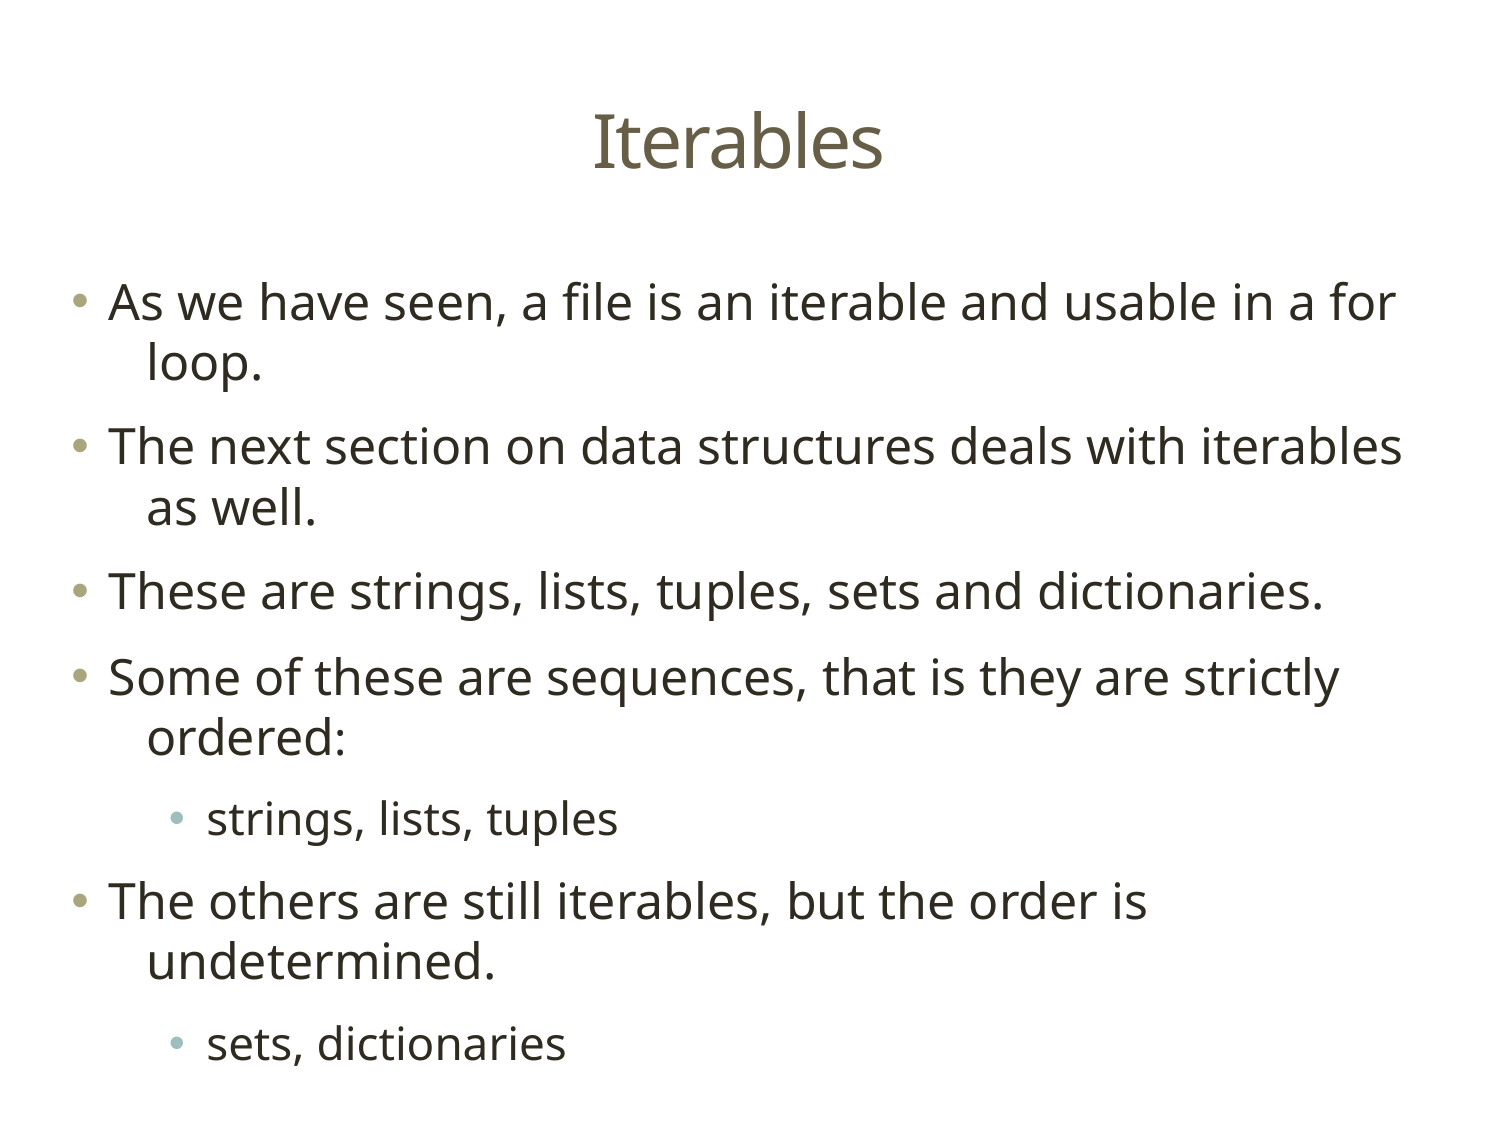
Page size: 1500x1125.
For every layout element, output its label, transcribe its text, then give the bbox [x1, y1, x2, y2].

title Iterables [18, 45, 1460, 233]
list As we have seen, a file is an iterable and usable in a for loop. The next section on data structures deals with iterables as well. These are strings, lists, tuples, sets and dictionaries. Some of these are sequences, that is they are strictly ordered: strings, lists, tuples The others are still iterables, but the order is undetermined. sets, dictionaries [18, 262, 1460, 1098]
